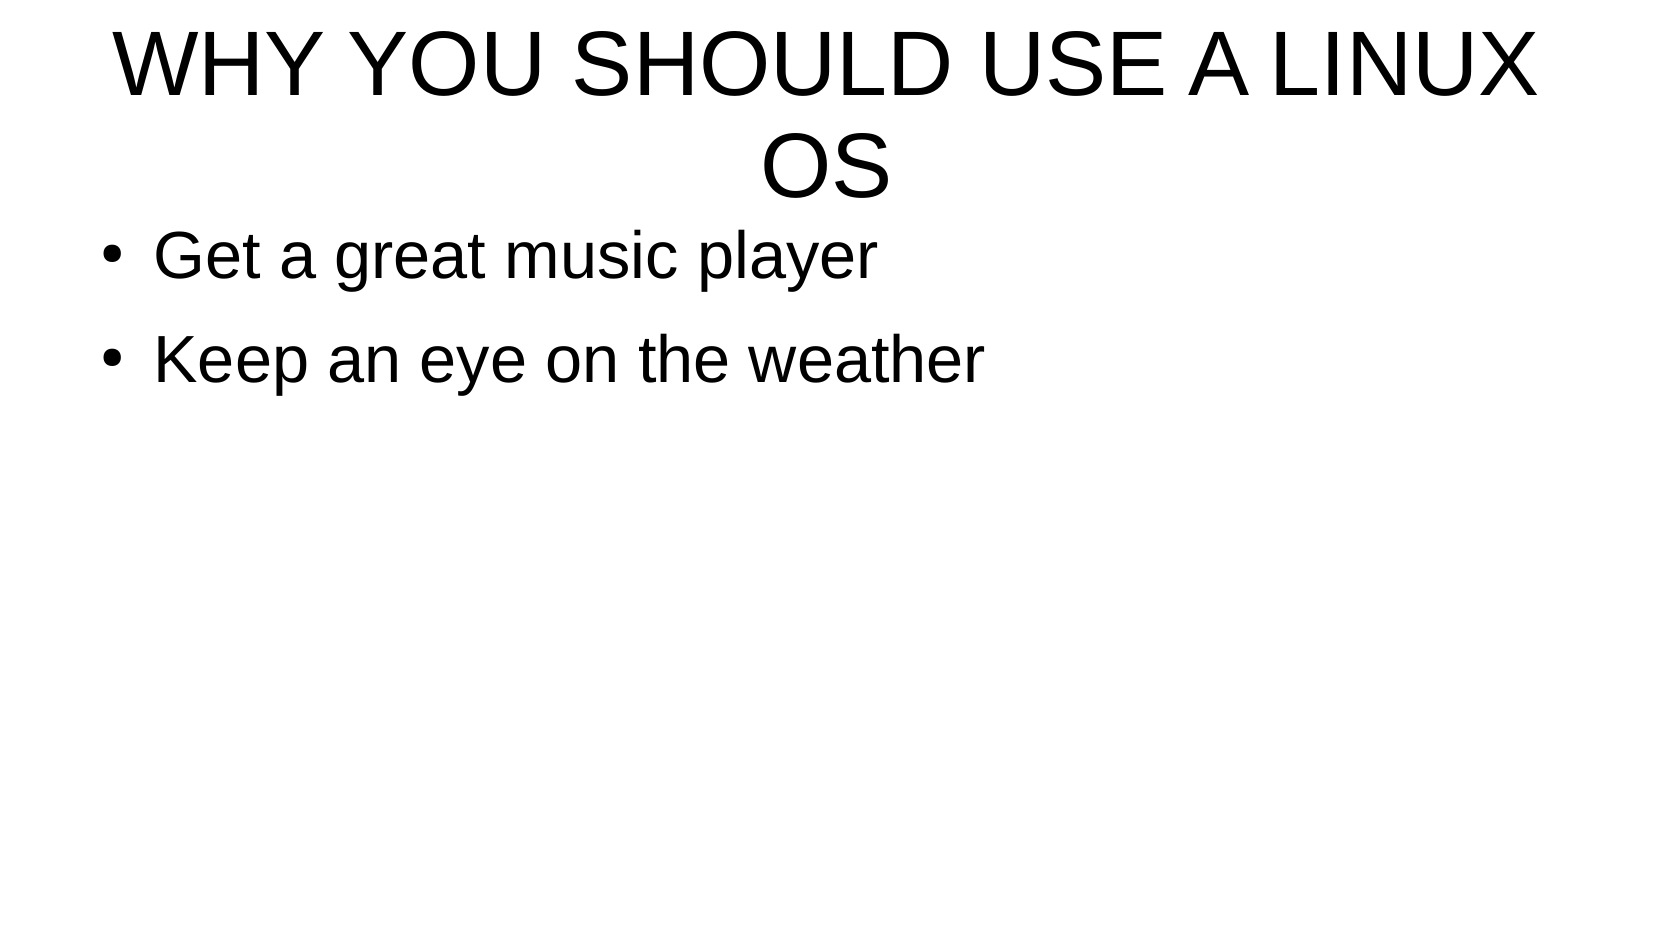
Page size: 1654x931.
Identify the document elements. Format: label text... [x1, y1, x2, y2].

title WHY YOU SHOULD USE A LINUX OS [82, 12, 1571, 217]
list Get a great music player Keep an eye on the weather [82, 217, 1571, 758]
